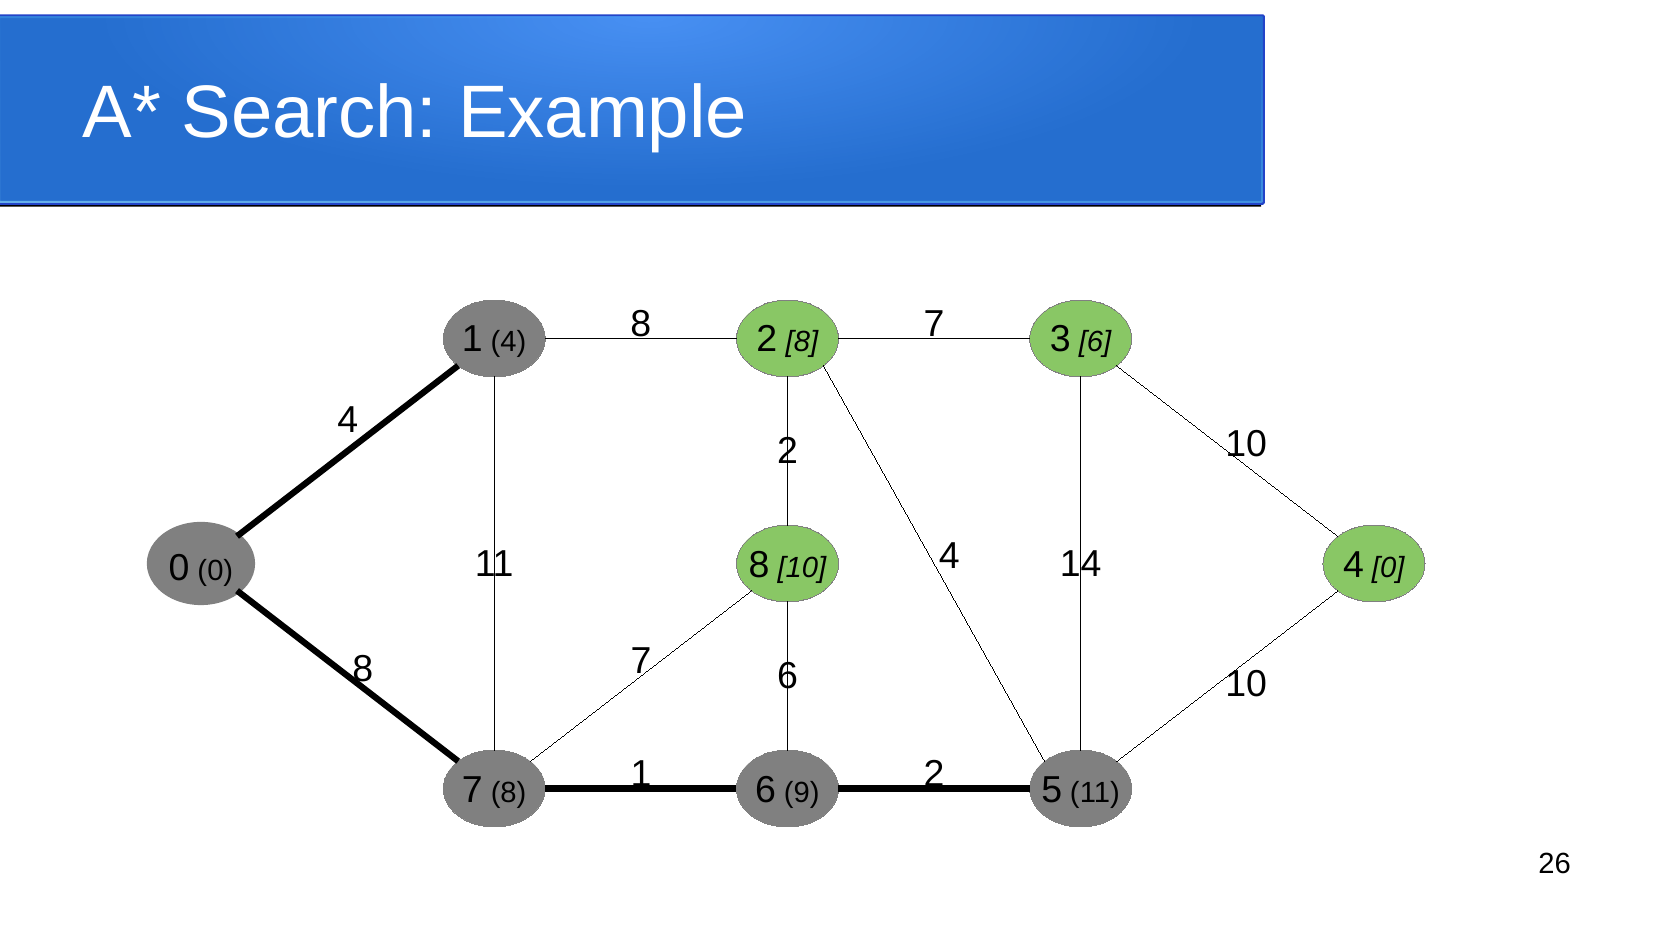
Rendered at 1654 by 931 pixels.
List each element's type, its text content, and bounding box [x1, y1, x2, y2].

title A* Search: Example [82, 35, 1235, 189]
text_box 8 [10] [736, 525, 839, 602]
text_box 3 [6] [1029, 300, 1132, 377]
text_box 6 (9) [736, 750, 839, 827]
text_box 4 [0] [1322, 525, 1426, 602]
text_box 1 (4) [443, 300, 546, 377]
text_box 5 (11) [1029, 750, 1132, 827]
text_box 0 (0) [149, 525, 252, 602]
text_box 7 (8) [443, 750, 545, 827]
text_box 2 [8] [736, 300, 839, 377]
